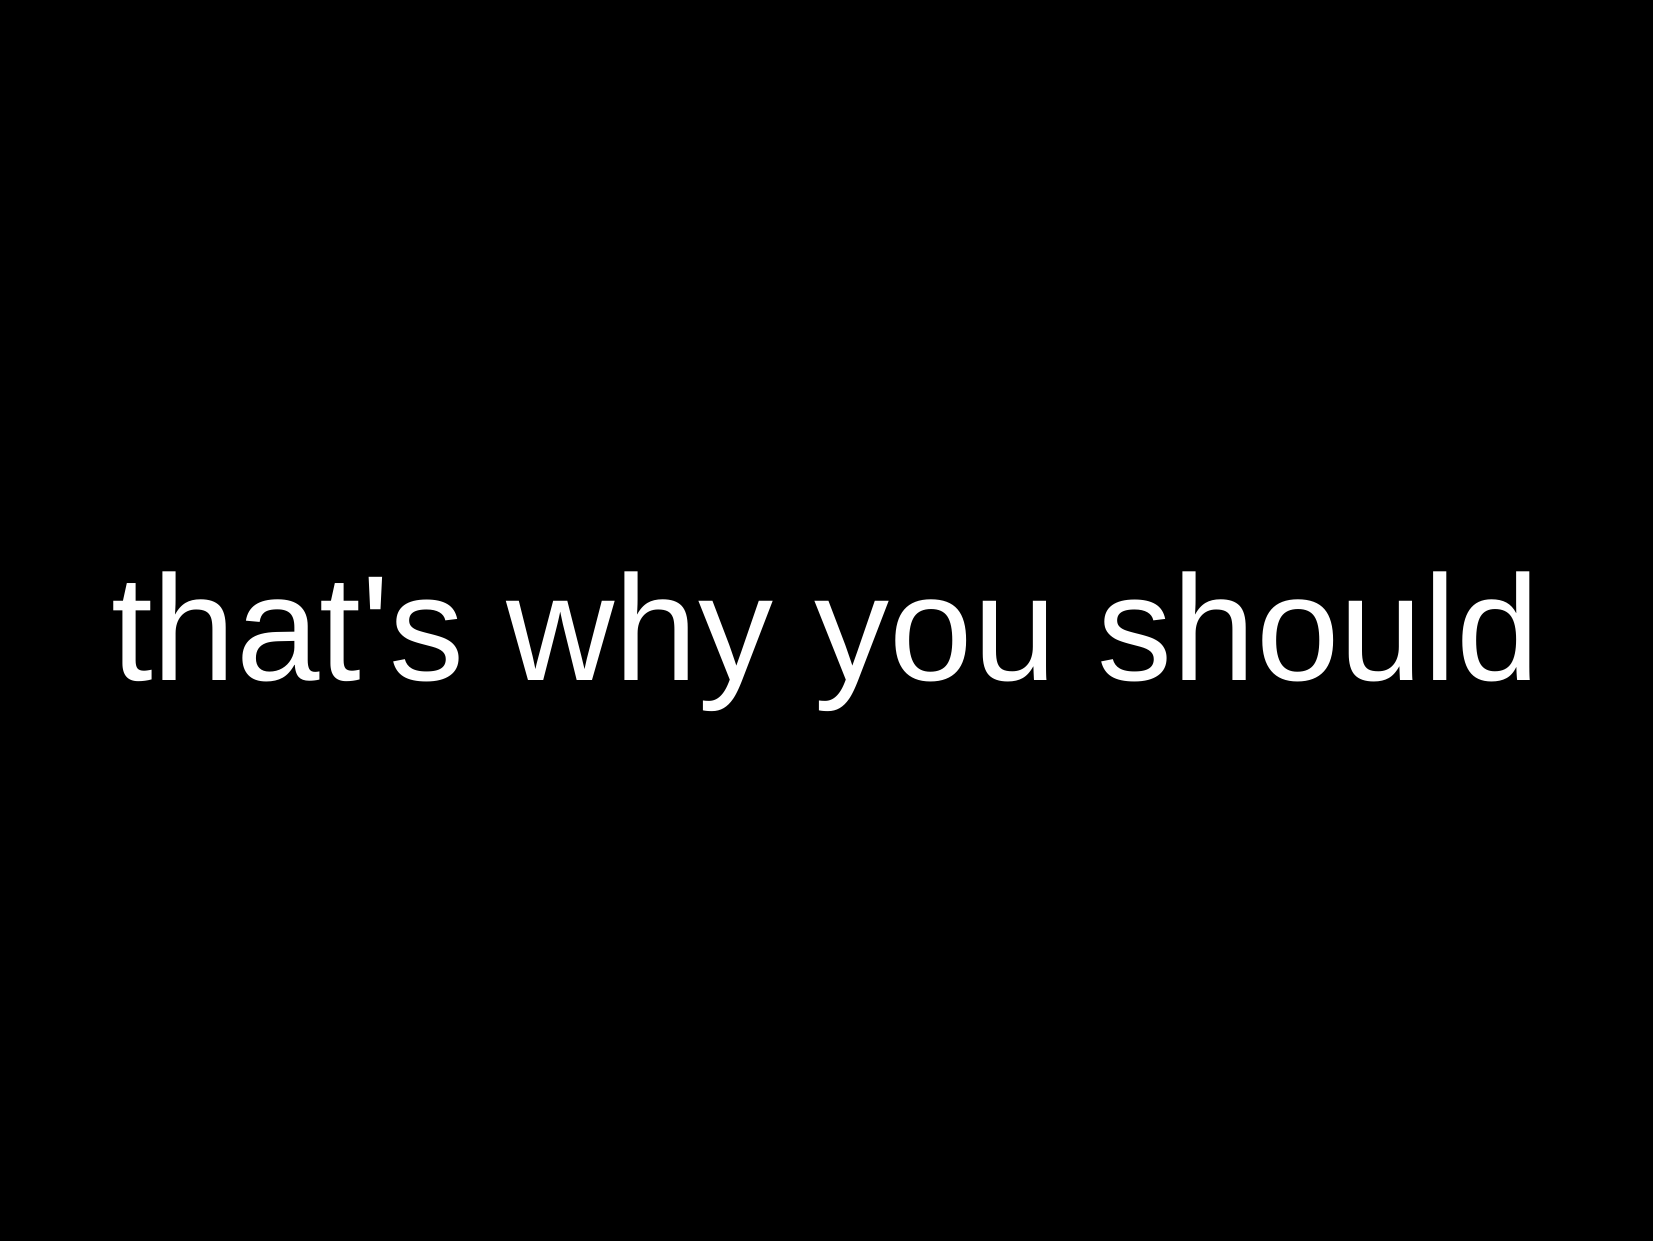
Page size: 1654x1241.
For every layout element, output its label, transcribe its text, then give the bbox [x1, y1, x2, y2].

title that's why you should [82, 56, 1571, 1201]
